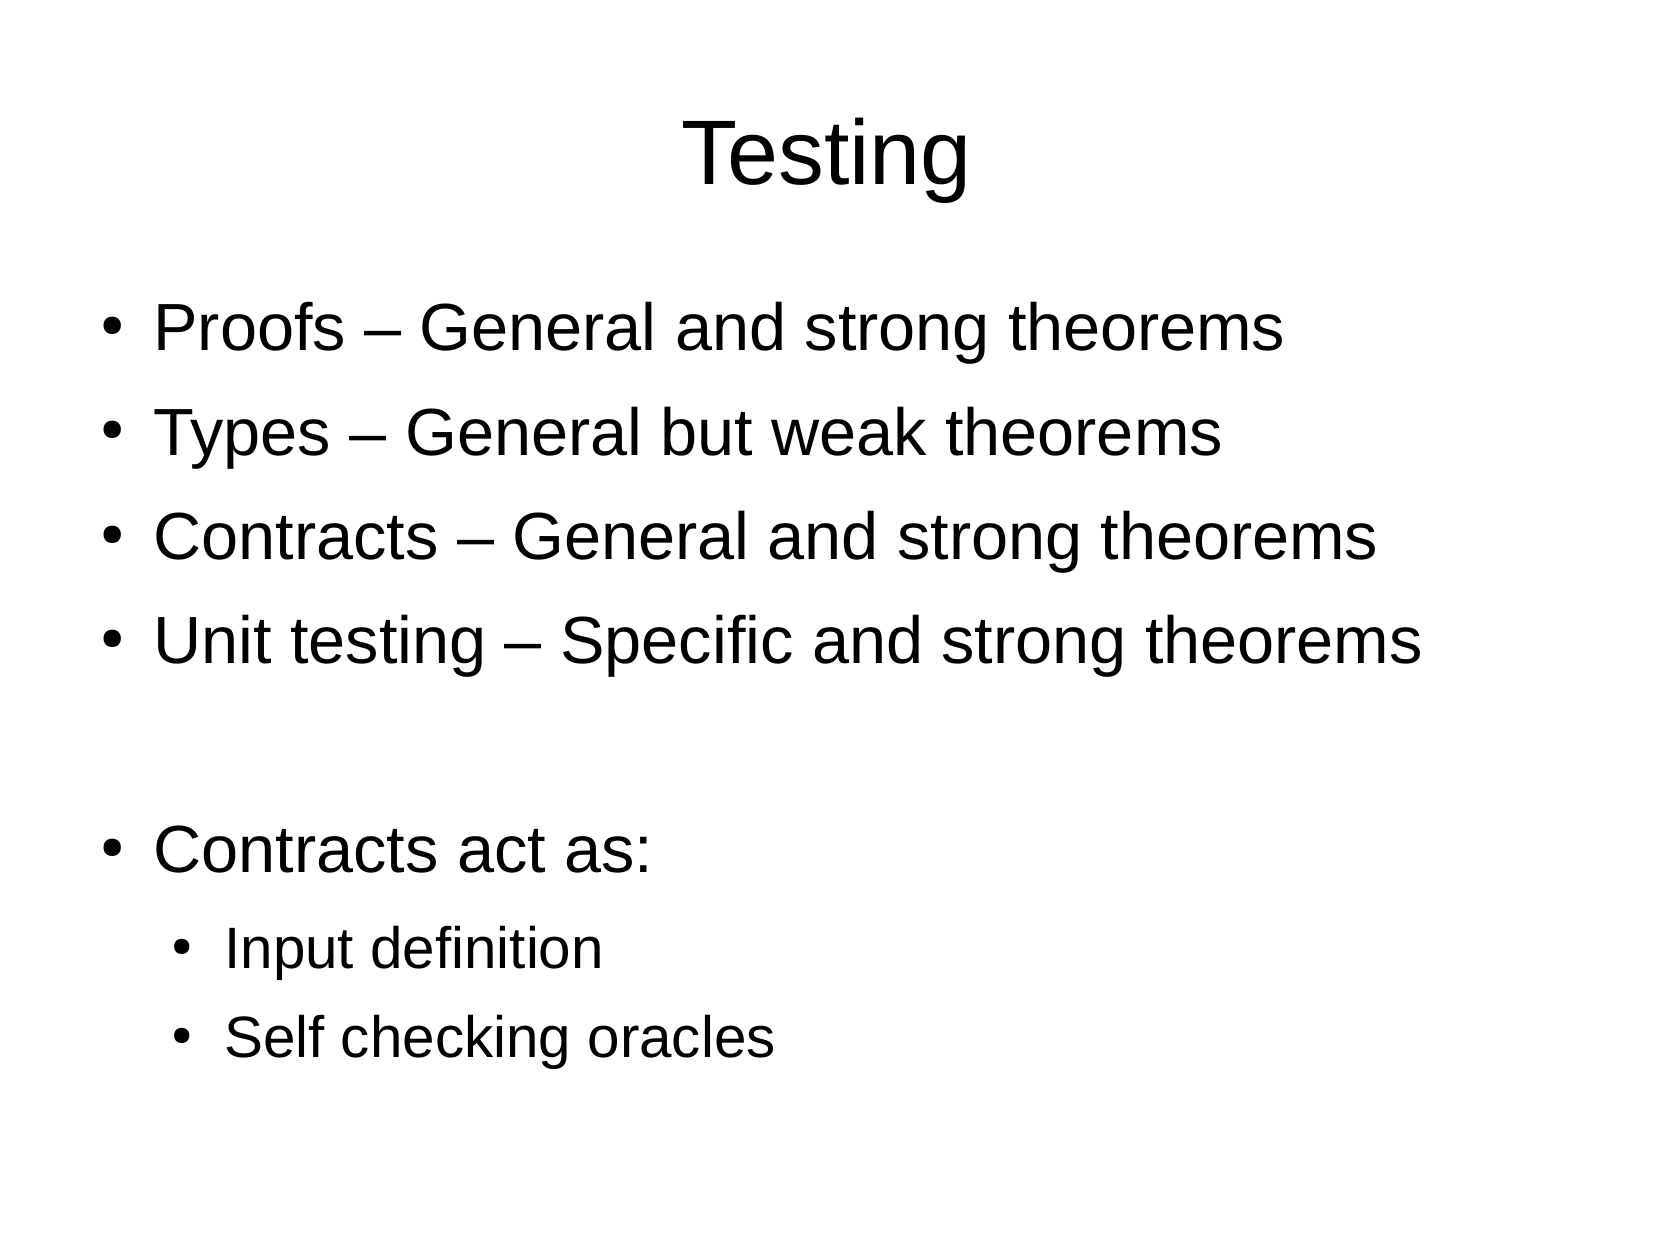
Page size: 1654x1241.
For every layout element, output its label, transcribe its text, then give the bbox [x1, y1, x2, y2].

title Testing [82, 56, 1571, 250]
list Proofs – General and strong theorems Types – General but weak theorems Contracts – General and strong theorems Unit testing – Specific and strong theorems Contracts act as: Input definition Self checking oracles [82, 290, 1571, 1094]
